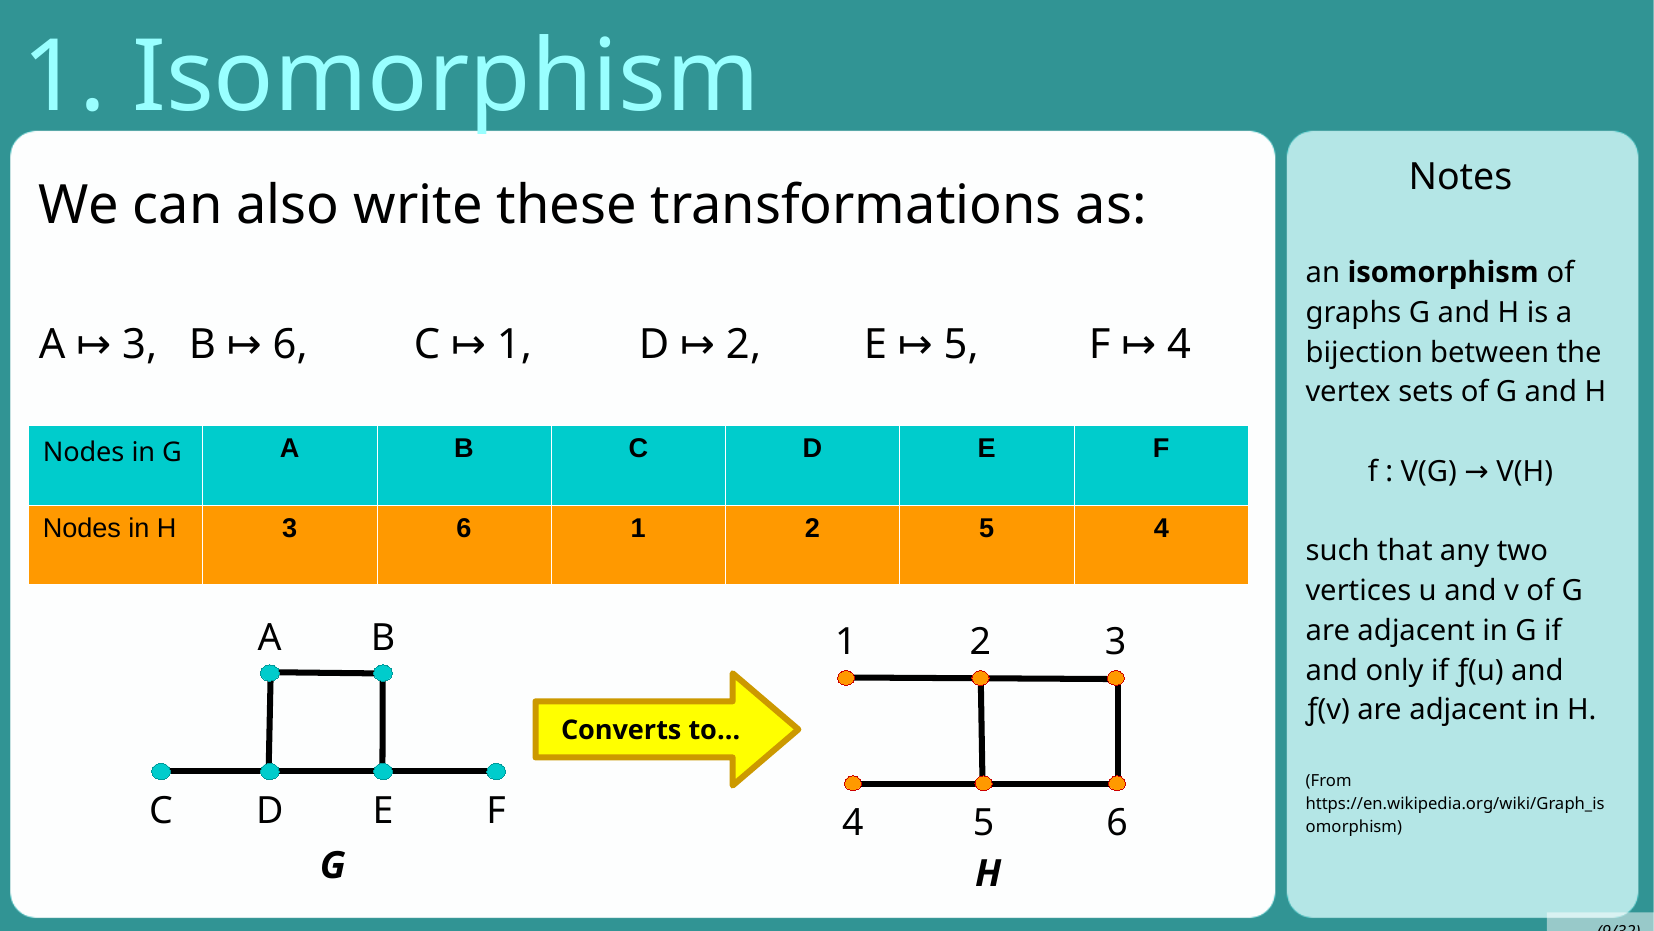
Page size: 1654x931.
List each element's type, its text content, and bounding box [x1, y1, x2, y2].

text_box F [486, 763, 506, 780]
text_box D [260, 763, 280, 780]
table_cell Nodes in H [29, 506, 202, 584]
text_box B [373, 664, 393, 682]
table_cell 4 [1075, 506, 1248, 584]
table_header Nodes in G [29, 426, 202, 505]
table_header A [203, 426, 377, 505]
table_header E [900, 426, 1074, 505]
table_cell 5 [900, 506, 1074, 584]
table_cell 3 [203, 506, 377, 584]
table_cell 1 [552, 506, 725, 584]
table_header B [378, 426, 551, 505]
table_cell 2 [726, 506, 899, 584]
text_box 3 [1107, 670, 1125, 686]
text_box (<number>/32) [1546, 912, 1654, 931]
text_box 1 [837, 670, 855, 686]
table_header C [552, 426, 725, 505]
title 1. Isomorphism [22, 13, 1511, 130]
text_box We can also write these transformations as: A ↦ 3, B ↦ 6, C ↦ 1, D ↦ 2, E ↦ 5, F ↦ 4 [39, 165, 1247, 425]
text_box E [373, 763, 393, 780]
picture [0, 0, 1654, 931]
text_box Notes an isomorphism of graphs G and H is a bijection between the vertex sets of G and H f : V(G) → V(H) such that any two vertices u and v of G are adjacent in G if and only if ƒ(u) and ƒ(v) are adjacent in H. (From https://en.wikipedia.org/wiki/Graph_isomorphism) [1290, 141, 1631, 752]
text_box 2 [971, 670, 990, 686]
table_header F [1075, 426, 1248, 505]
text_box 5 [974, 775, 993, 791]
table_cell 6 [378, 506, 551, 584]
text_box H [815, 839, 1161, 896]
text_box Converts to… [535, 673, 799, 786]
text_box G [143, 831, 522, 889]
table_header D [726, 426, 899, 505]
text_box 6 [1108, 775, 1126, 791]
text_box 4 [844, 775, 862, 791]
text_box A [260, 664, 280, 682]
text_box C [151, 763, 171, 780]
